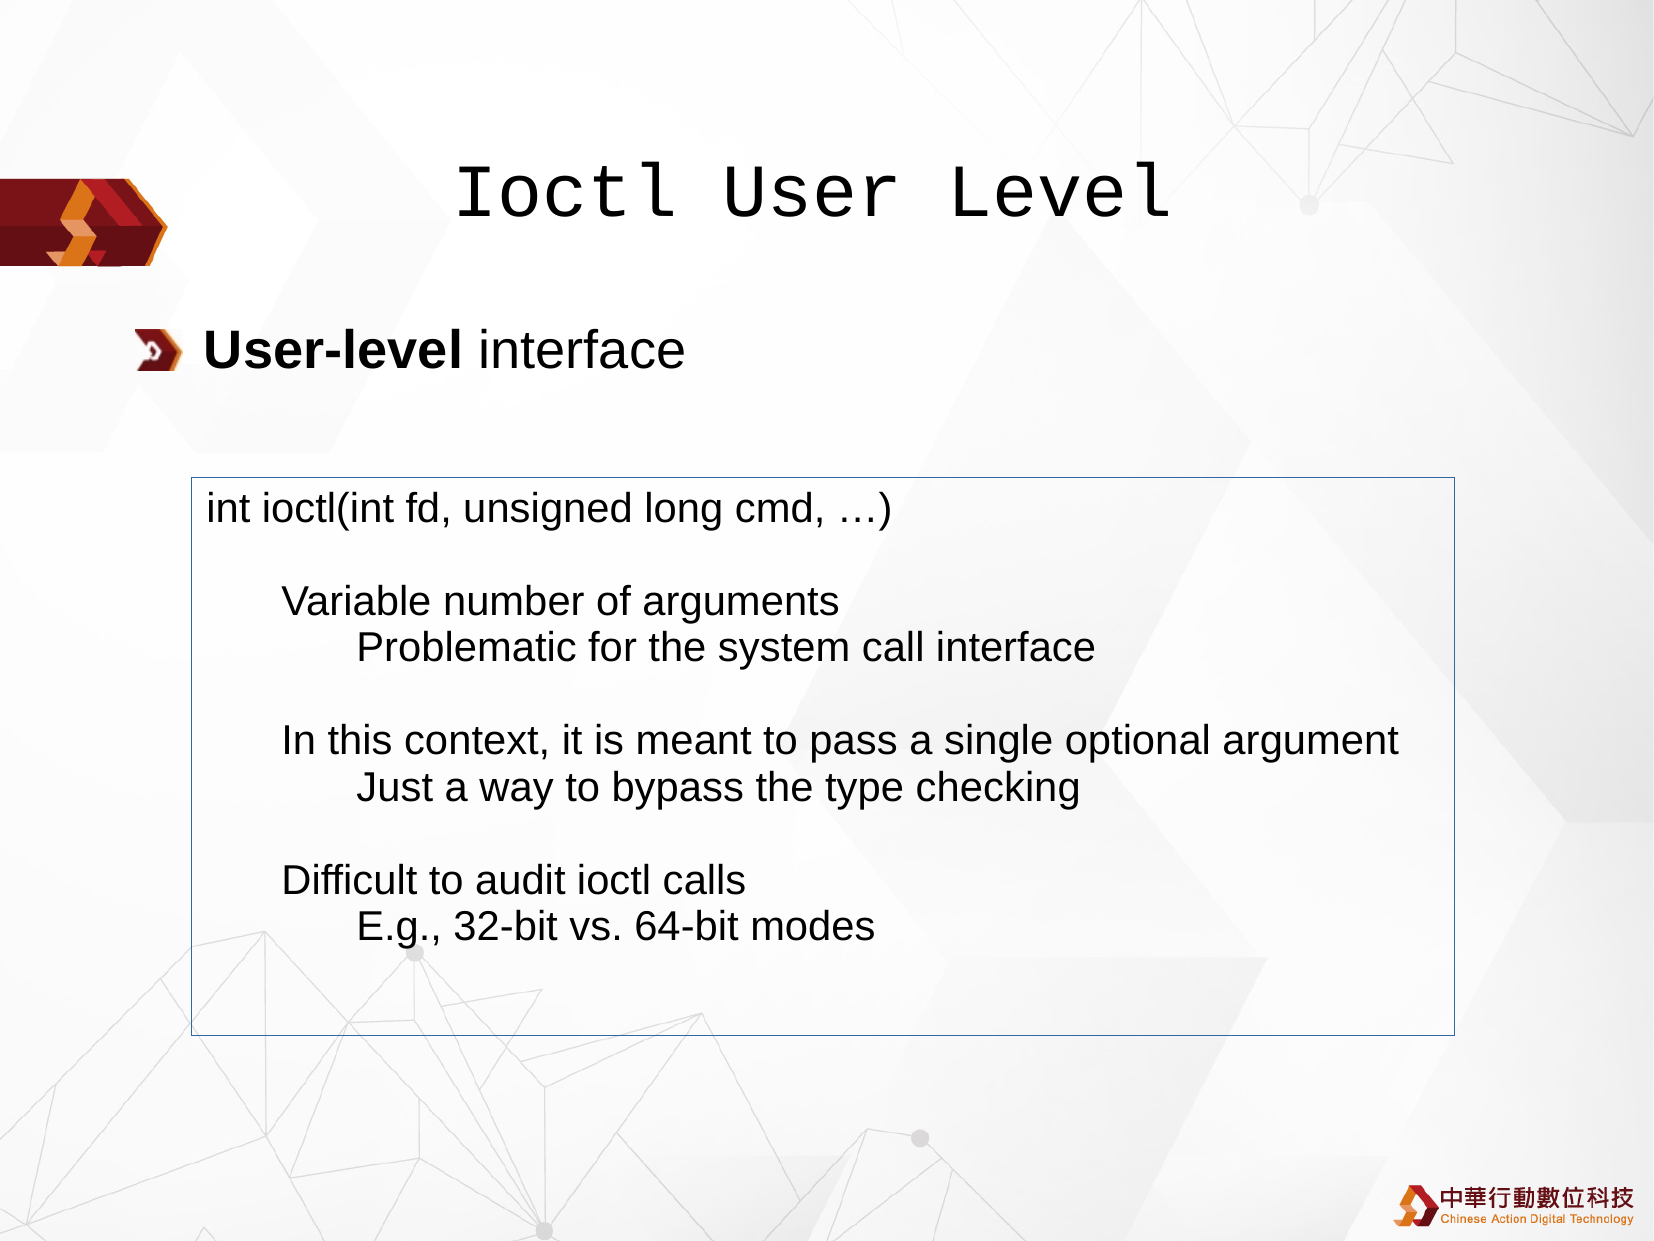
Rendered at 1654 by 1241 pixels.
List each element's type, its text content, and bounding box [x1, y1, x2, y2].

text_box int ioctl(int fd, unsigned long cmd, …) Variable number of arguments Problematic for the system call interface In this context, it is meant to pass a single optional argument Just a way to bypass the type checking Difficult to audit ioctl calls E.g., 32-bit vs. 64-bit modes [192, 478, 1447, 973]
list User-level interface [118, 319, 1571, 1099]
title Ioctl User Level [118, 98, 1506, 294]
picture [0, 0, 1654, 1241]
